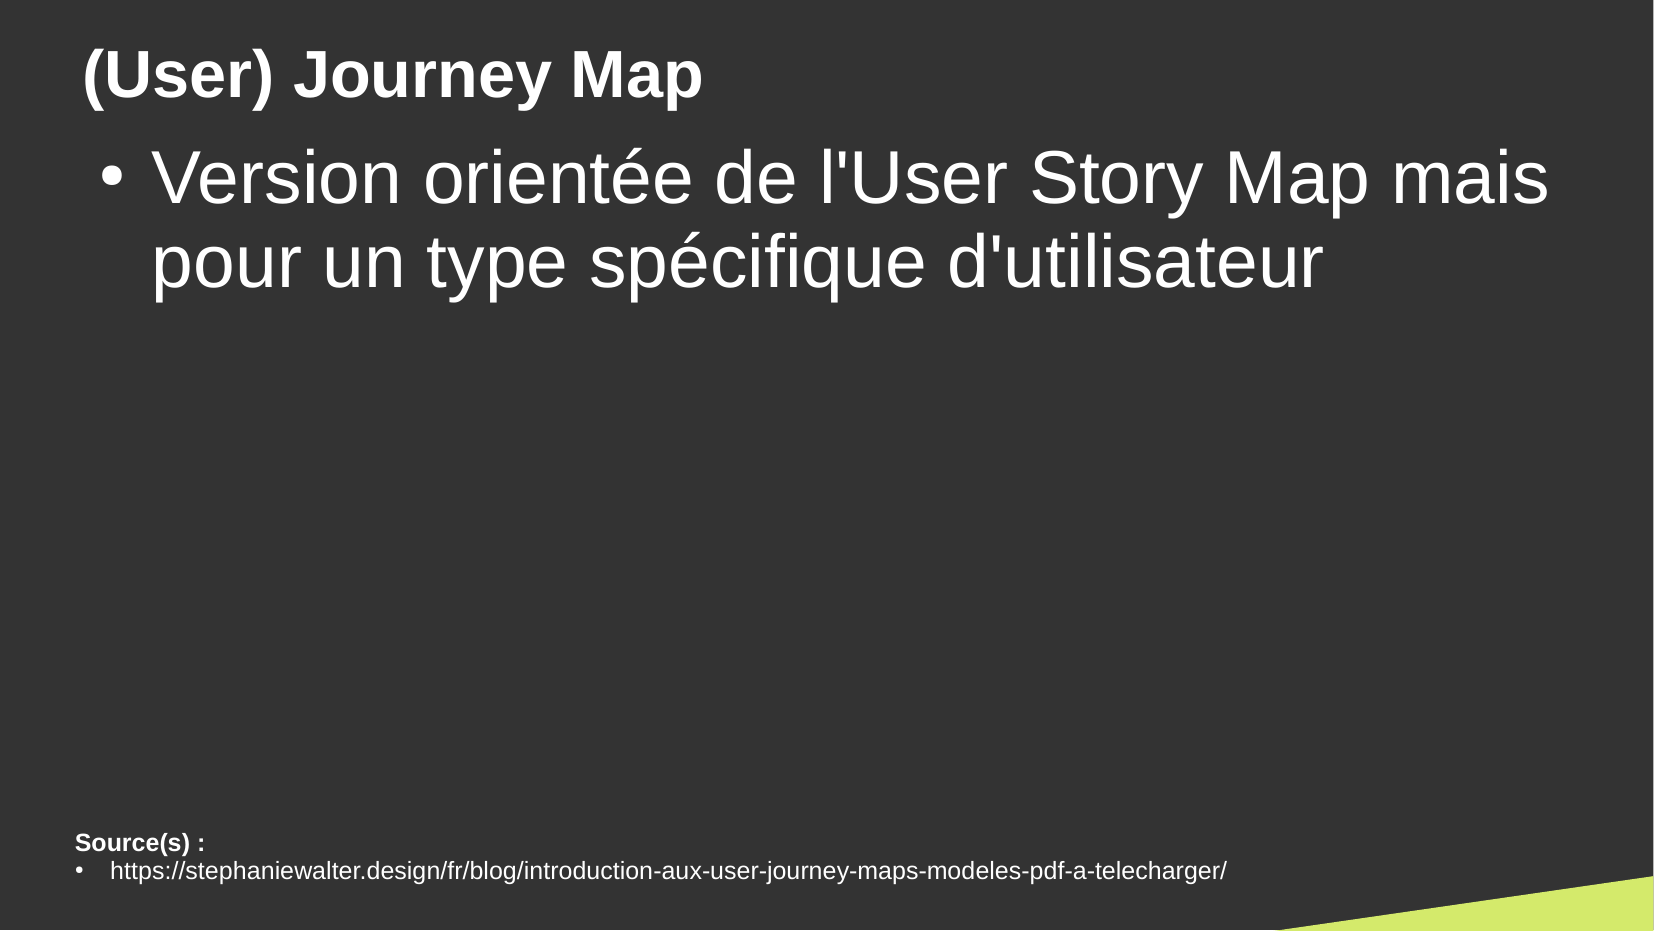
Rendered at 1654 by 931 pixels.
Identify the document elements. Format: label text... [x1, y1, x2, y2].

title (User) Journey Map [82, 37, 1571, 122]
text_box Source(s) : https://stephaniewalter.design/fr/blog/introduction-aux-user-journey-maps-modeles-pdf-a-telecharger/ [60, 821, 1546, 921]
text_box [1273, 876, 1654, 931]
list Version orientée de l'User Story Map mais pour un type spécifique d'utilisateur [80, 135, 1620, 579]
